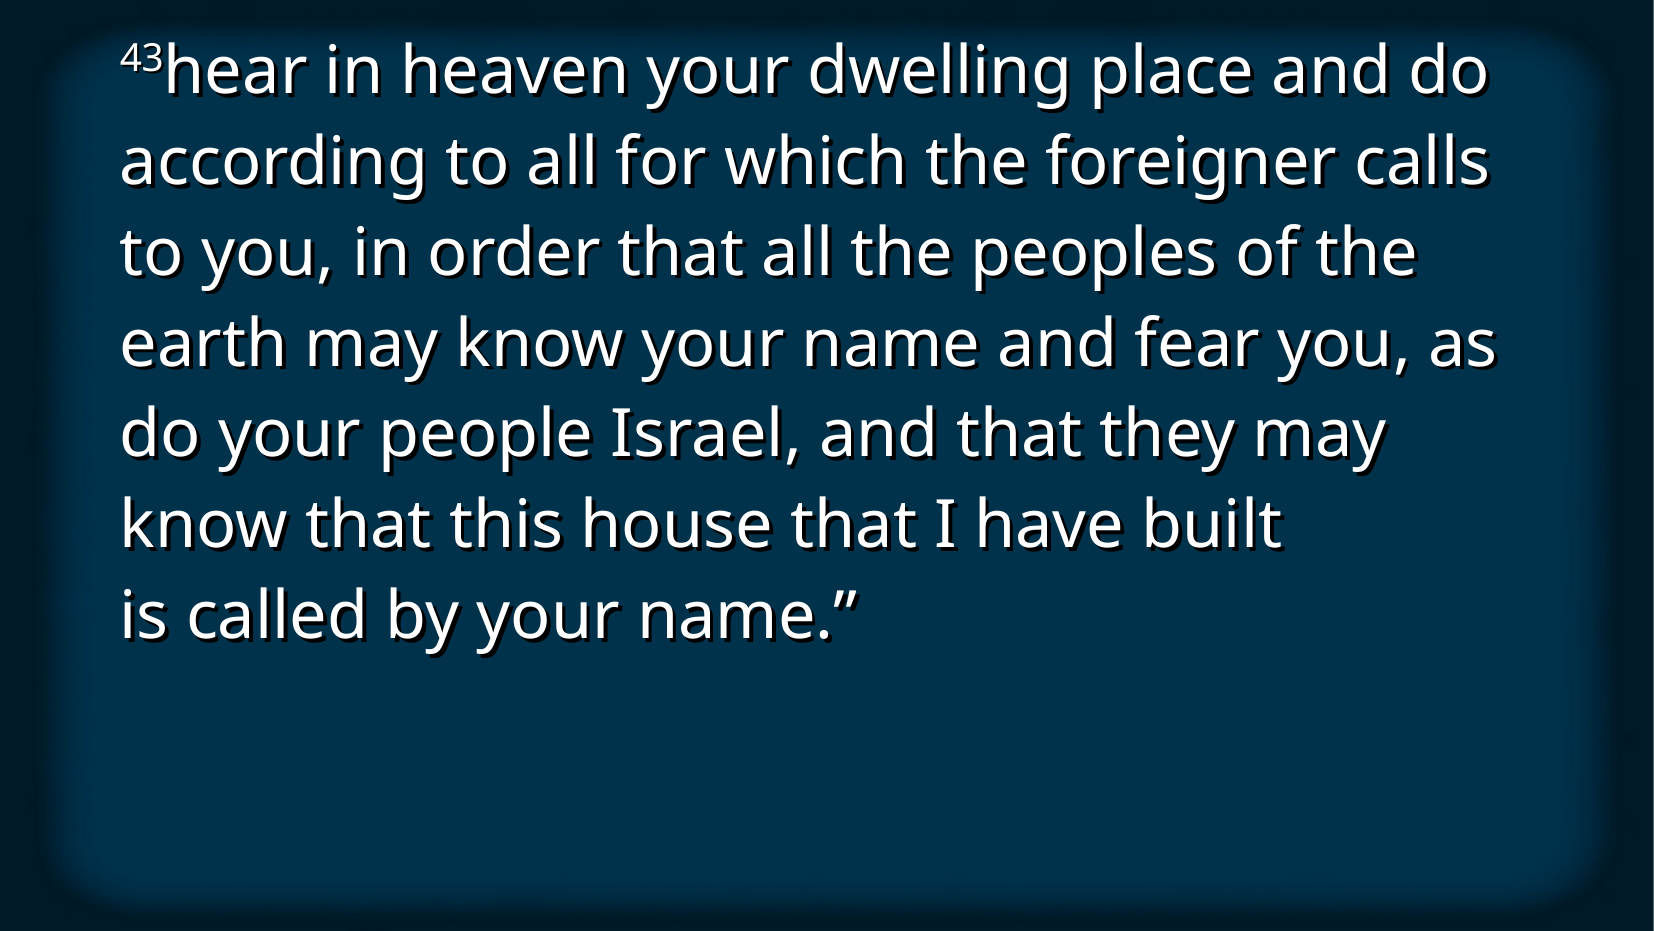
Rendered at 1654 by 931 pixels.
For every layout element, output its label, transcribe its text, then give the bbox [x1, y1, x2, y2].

picture [0, 0, 1654, 931]
text_box 43hear in heaven your dwelling place and do according to all for which the foreigner calls to you, in order that all the peoples of the earth may know your name and fear you, as do your people Israel, and that they may know that this house that I have built is called by your name.” [105, 15, 1561, 723]
